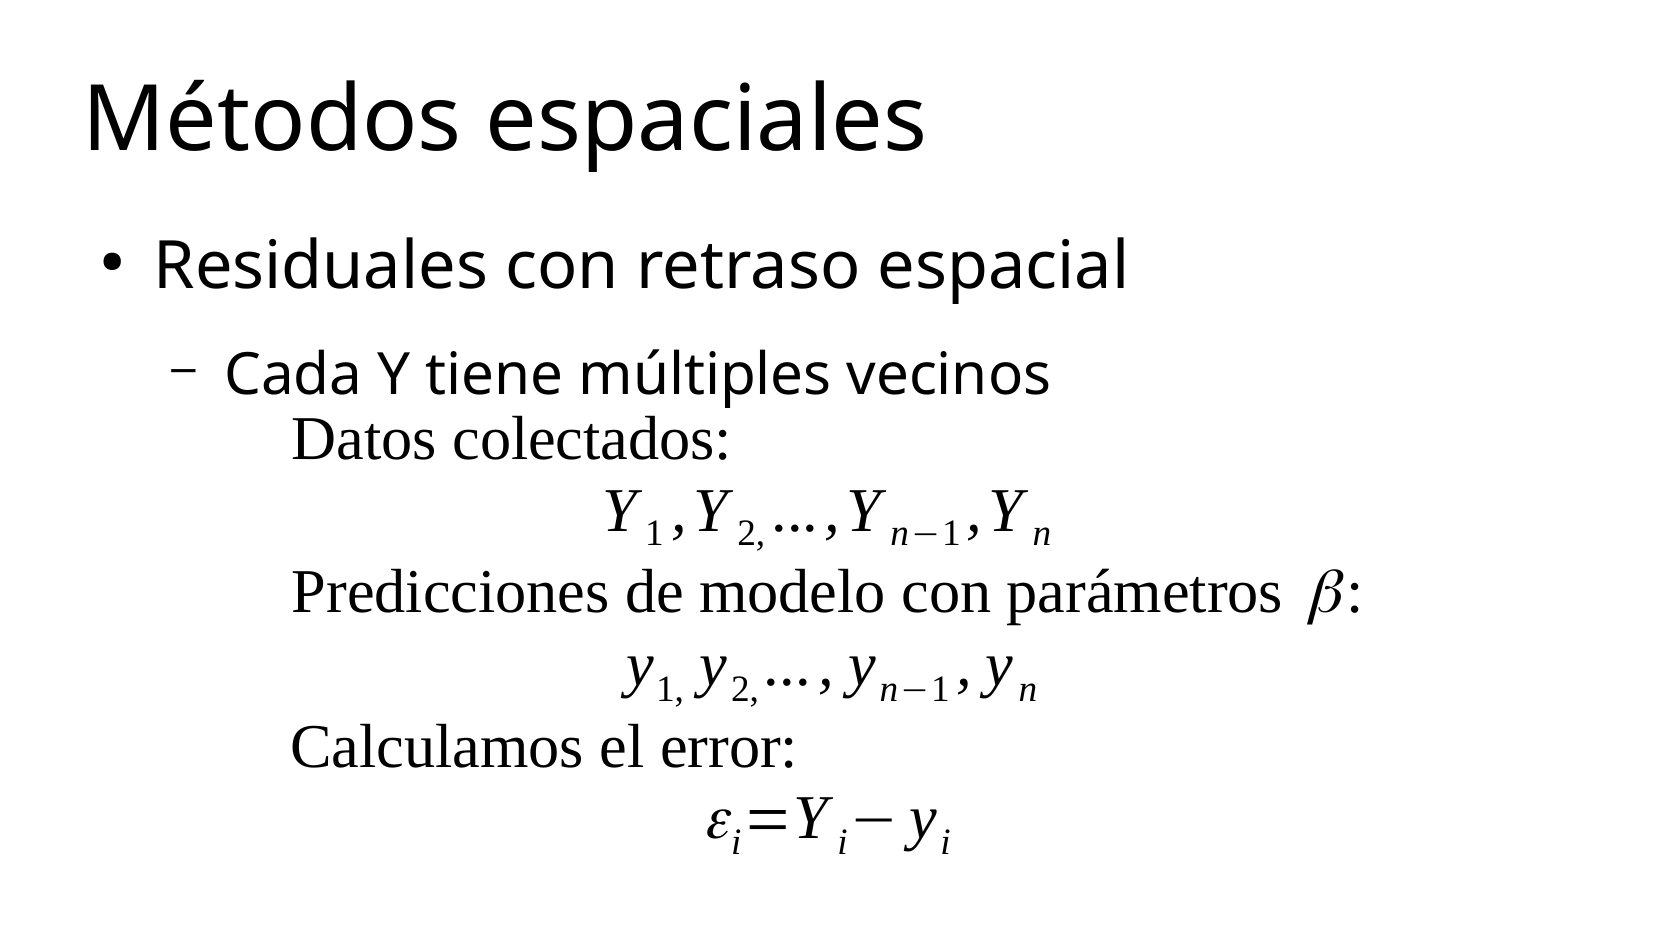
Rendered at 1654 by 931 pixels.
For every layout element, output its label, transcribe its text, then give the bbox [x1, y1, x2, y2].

title Métodos espaciales [82, 37, 1571, 193]
chart [284, 403, 1371, 863]
list Residuales con retraso espacial Cada Y tiene múltiples vecinos [82, 217, 1571, 758]
